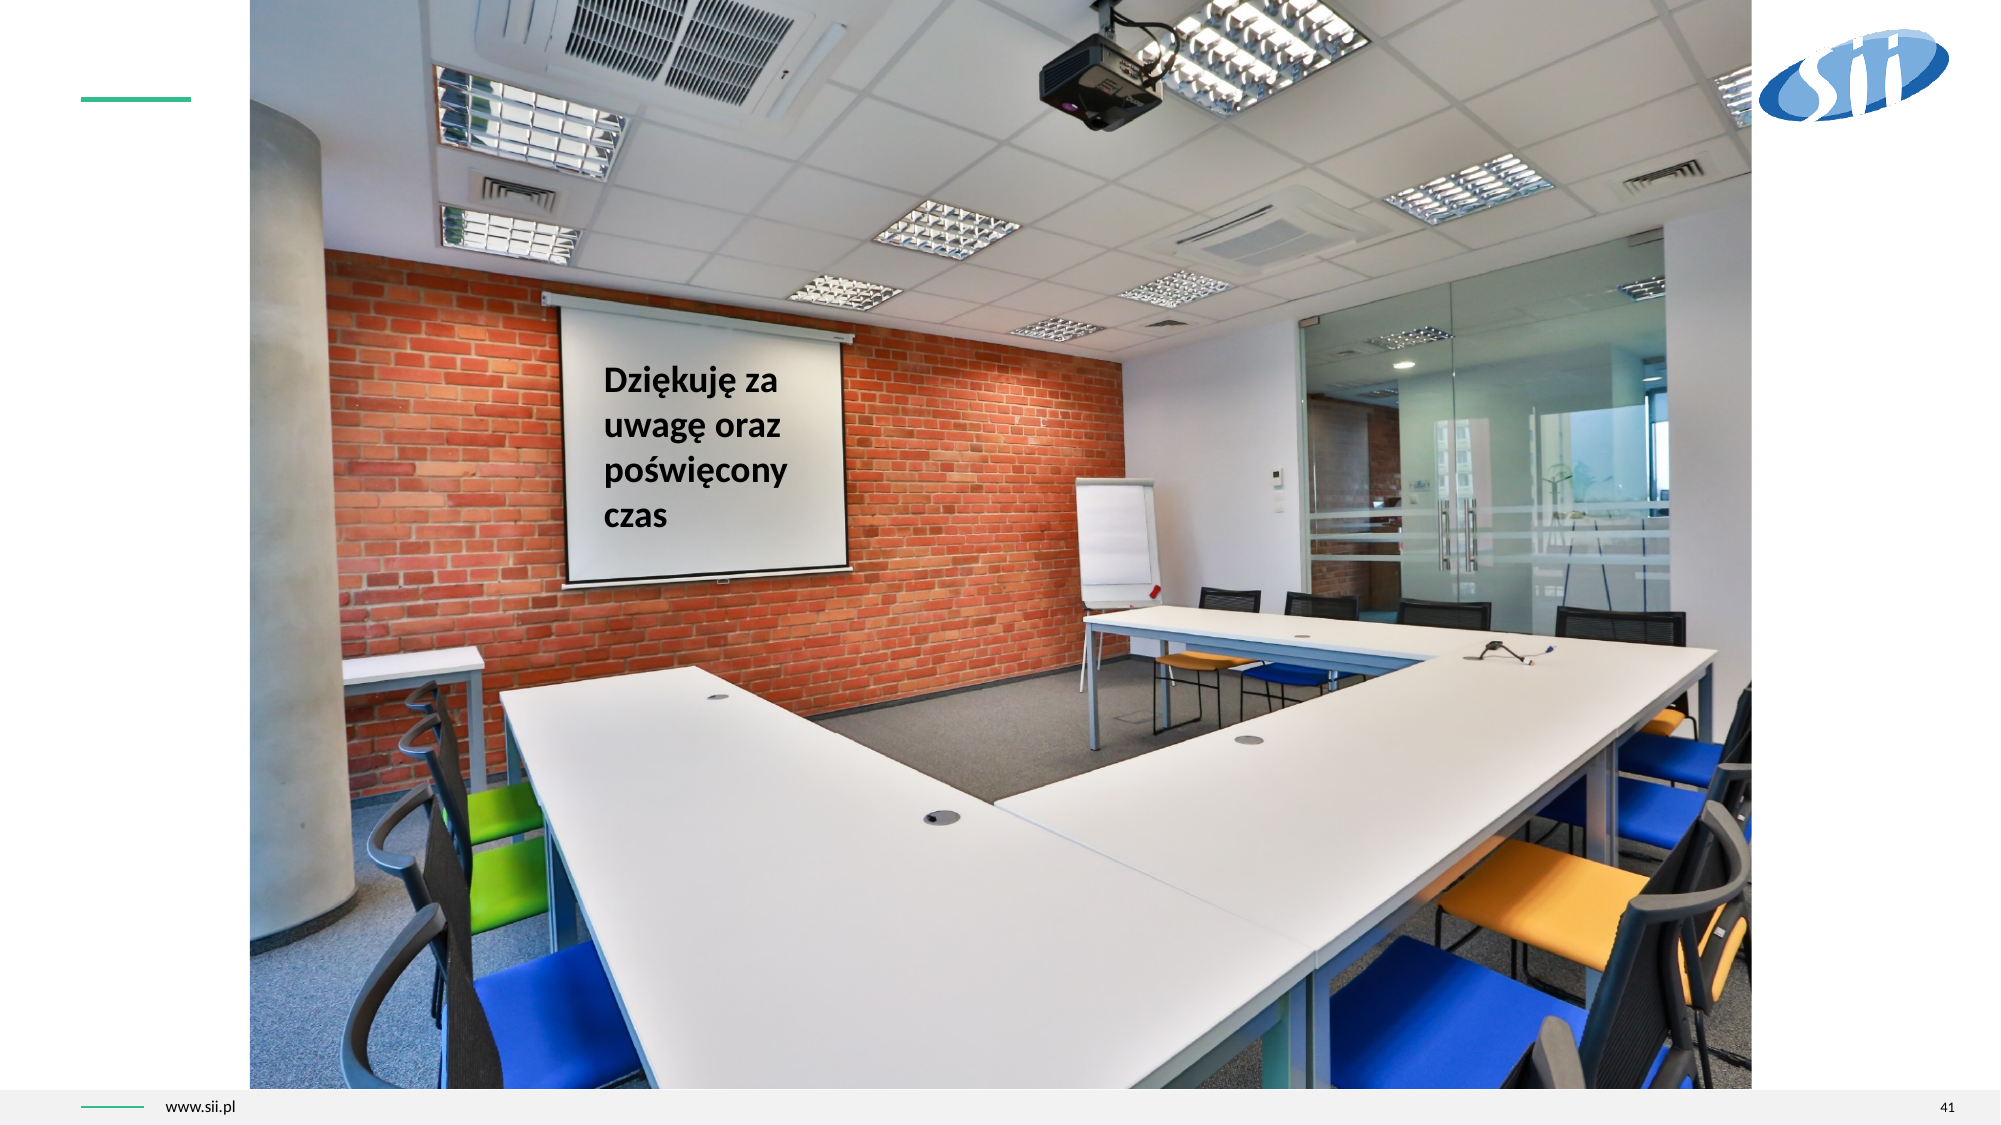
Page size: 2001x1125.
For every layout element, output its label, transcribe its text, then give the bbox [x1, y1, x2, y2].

picture [249, 0, 1752, 1089]
text_box Dziękuję za uwagę oraz poświęcony czas [589, 347, 818, 543]
picture [1758, 28, 1950, 123]
